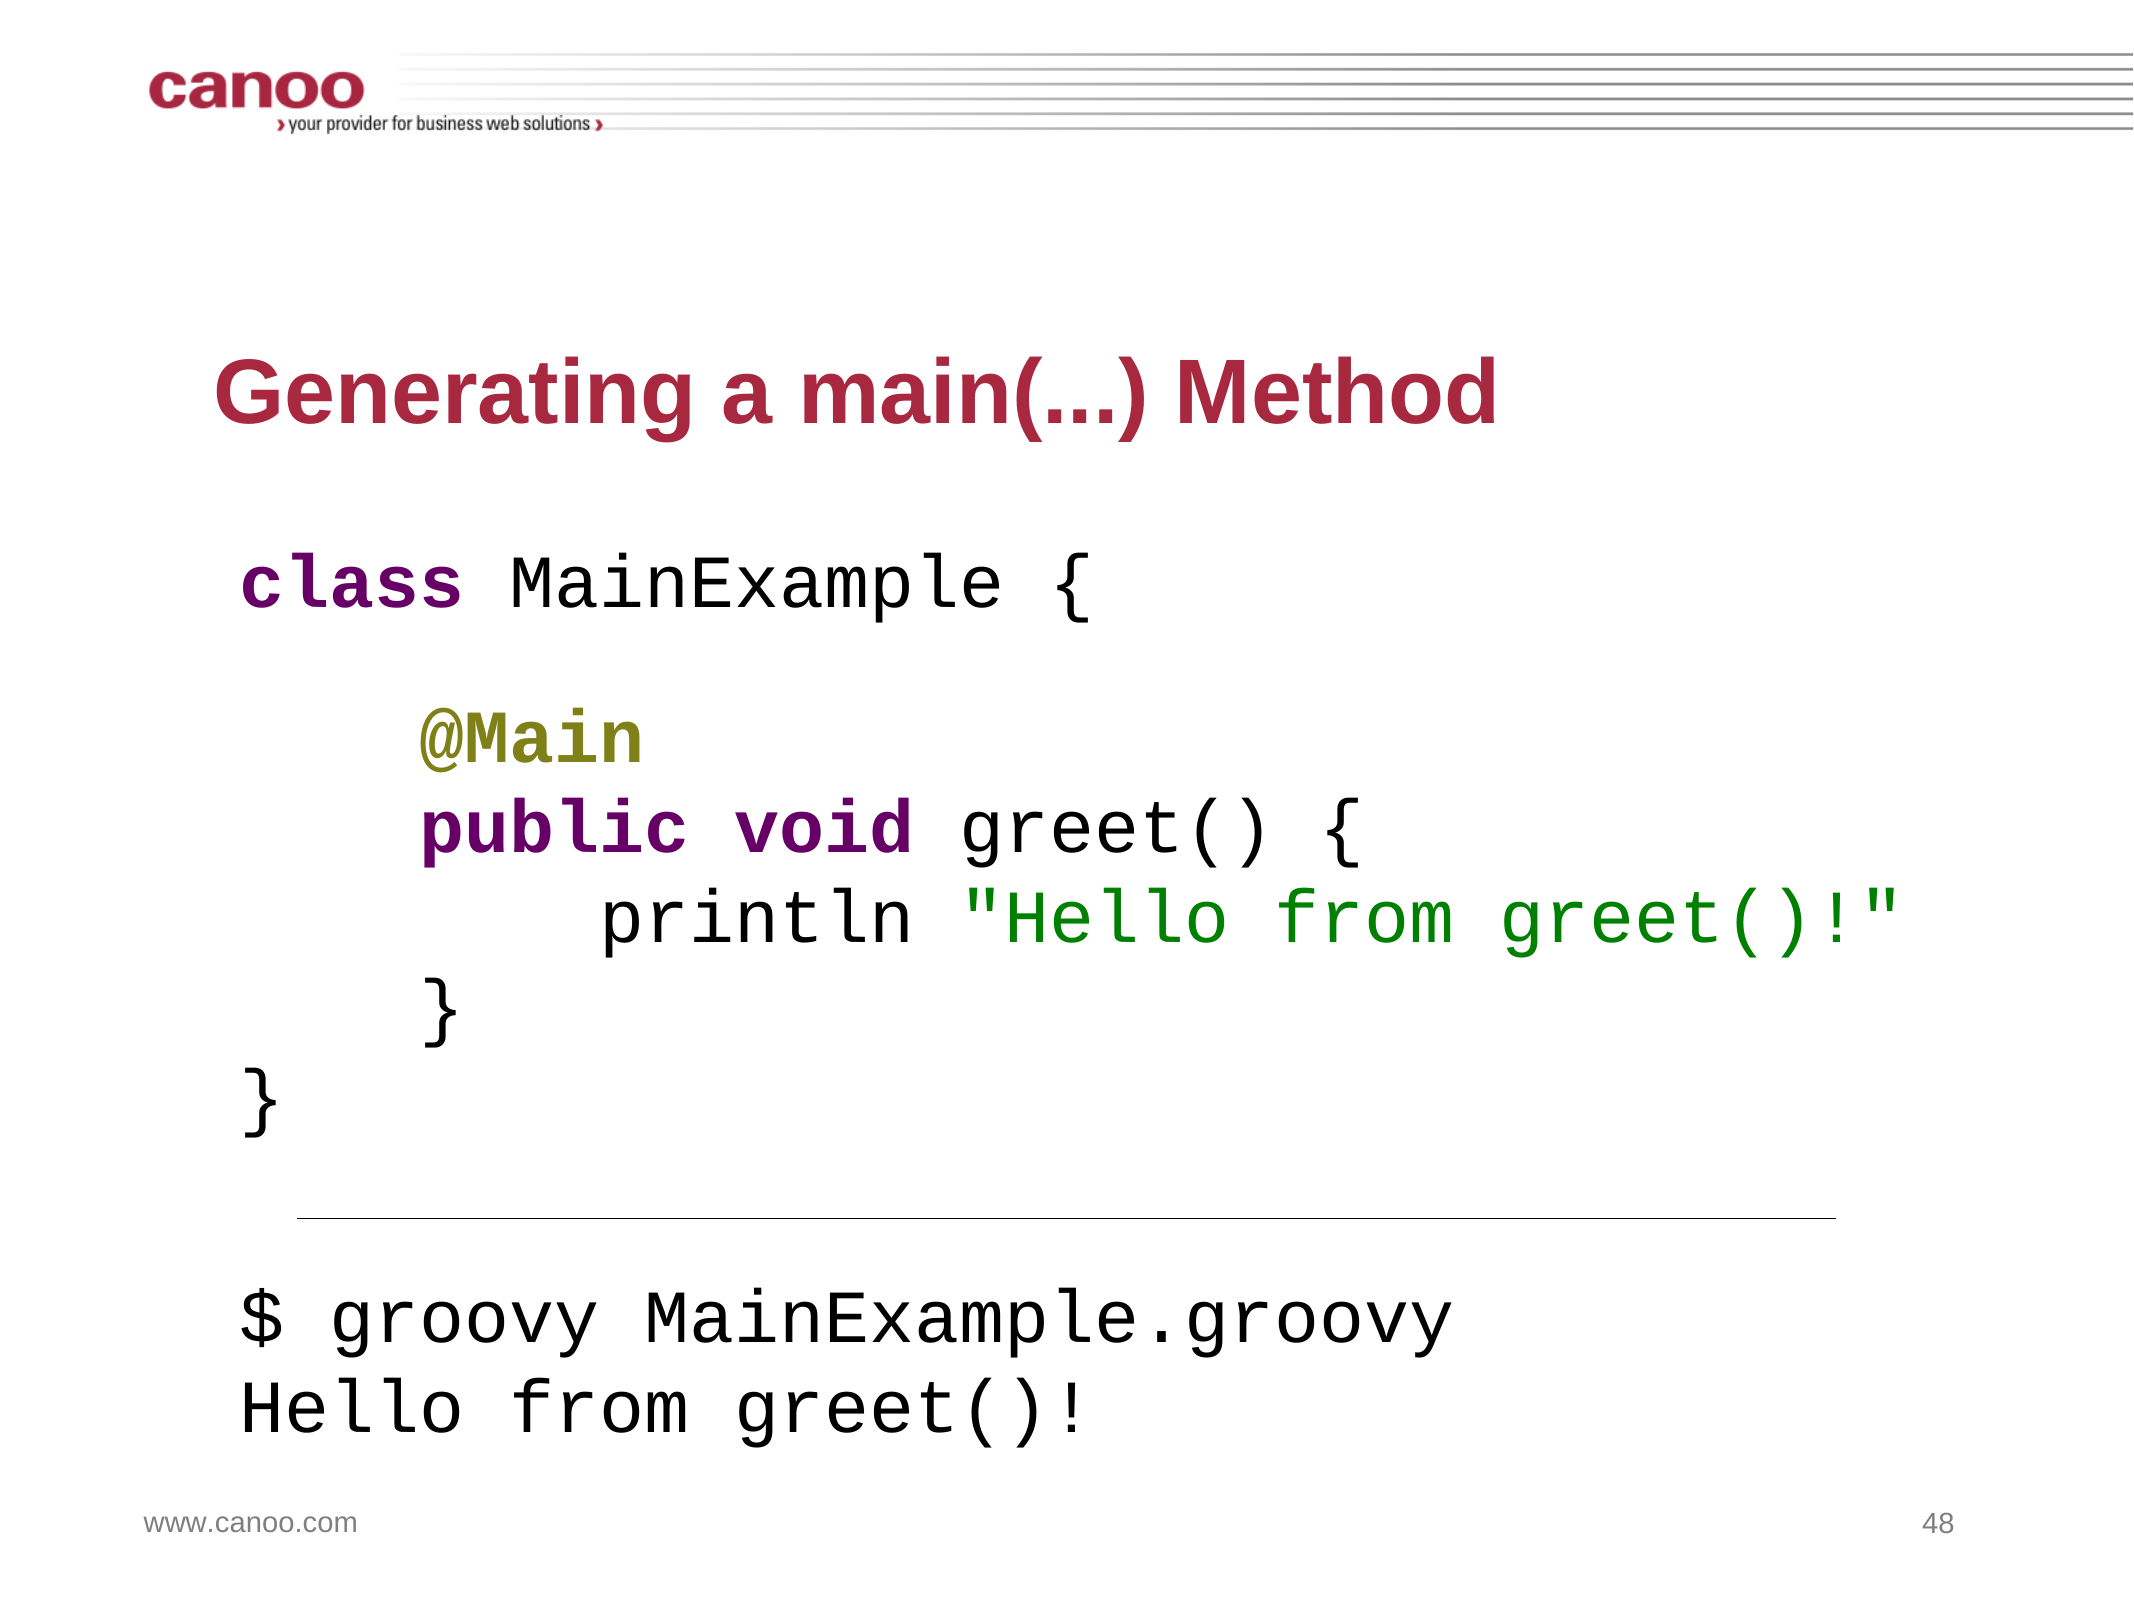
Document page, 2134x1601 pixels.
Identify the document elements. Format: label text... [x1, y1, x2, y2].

text_box class MainExample { @Main public void greet() { println "Hello from greet()!" } } $ groovy MainExample.groovy Hello from greet()! [224, 525, 2100, 1585]
title Generating a main(...) Method [204, 220, 2020, 451]
picture [0, 21, 2134, 188]
